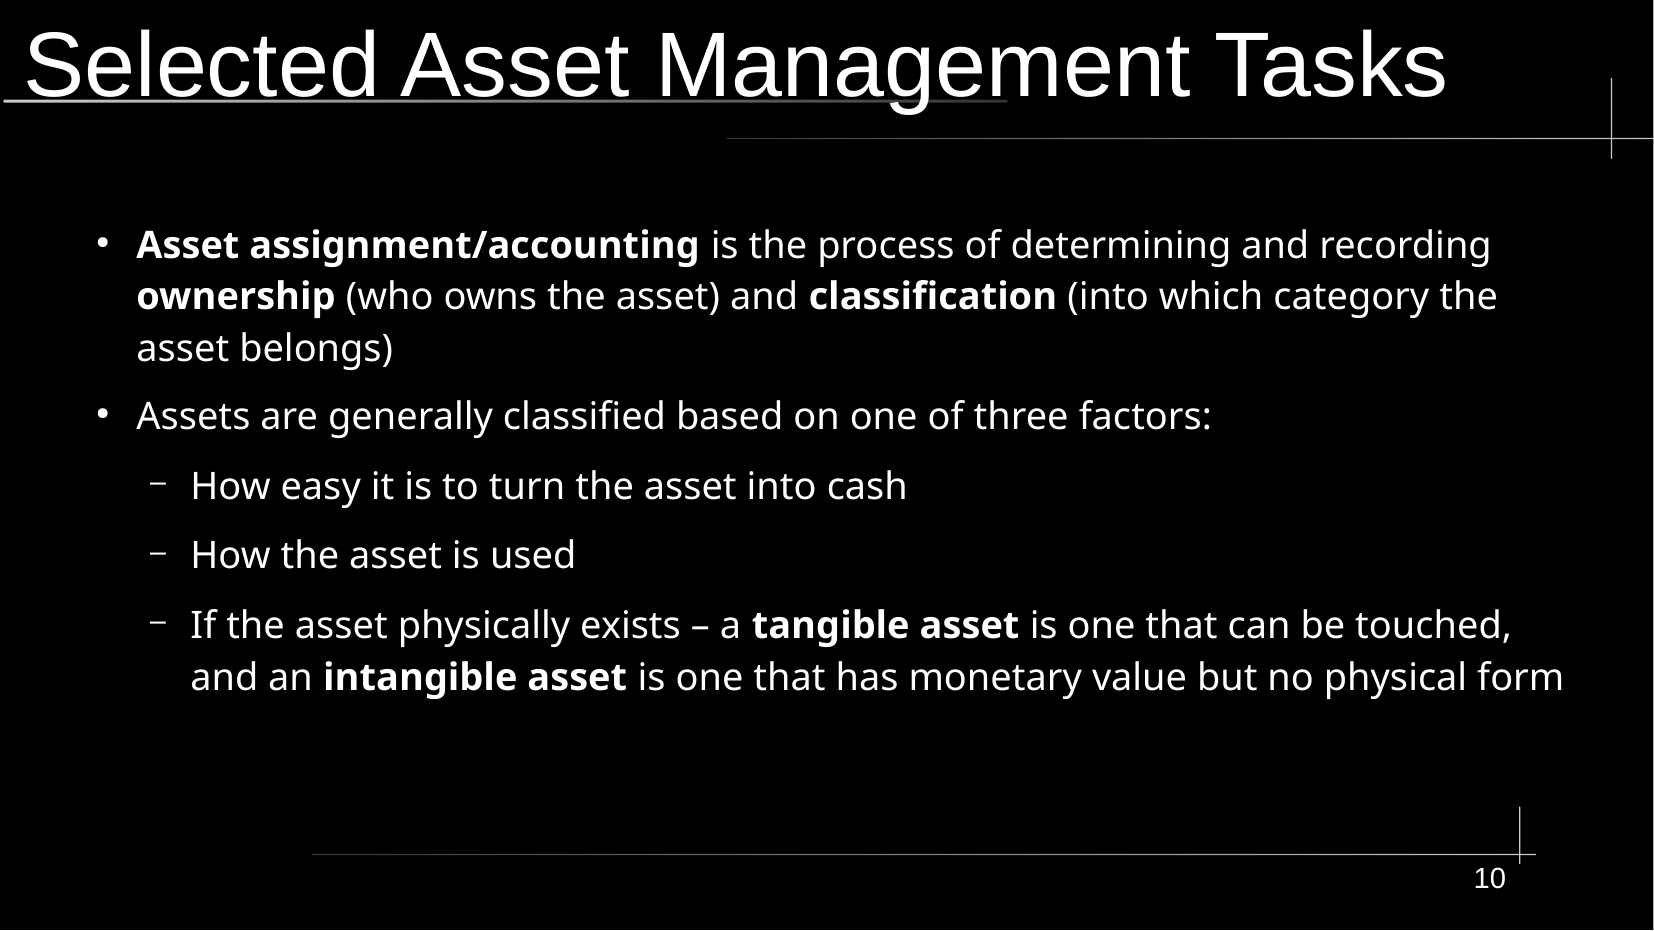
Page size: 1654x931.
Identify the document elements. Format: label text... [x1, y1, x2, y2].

list Asset assignment/accounting is the process of determining and recording ownership (who owns the asset) and classification (into which category the asset belongs) Assets are generally classified based on one of three factors: How easy it is to turn the asset into cash How the asset is used If the asset physically exists – a tangible asset is one that can be touched, and an intangible asset is one that has monetary value but no physical form [82, 217, 1571, 758]
title Selected Asset Management Tasks [23, 11, 1589, 119]
